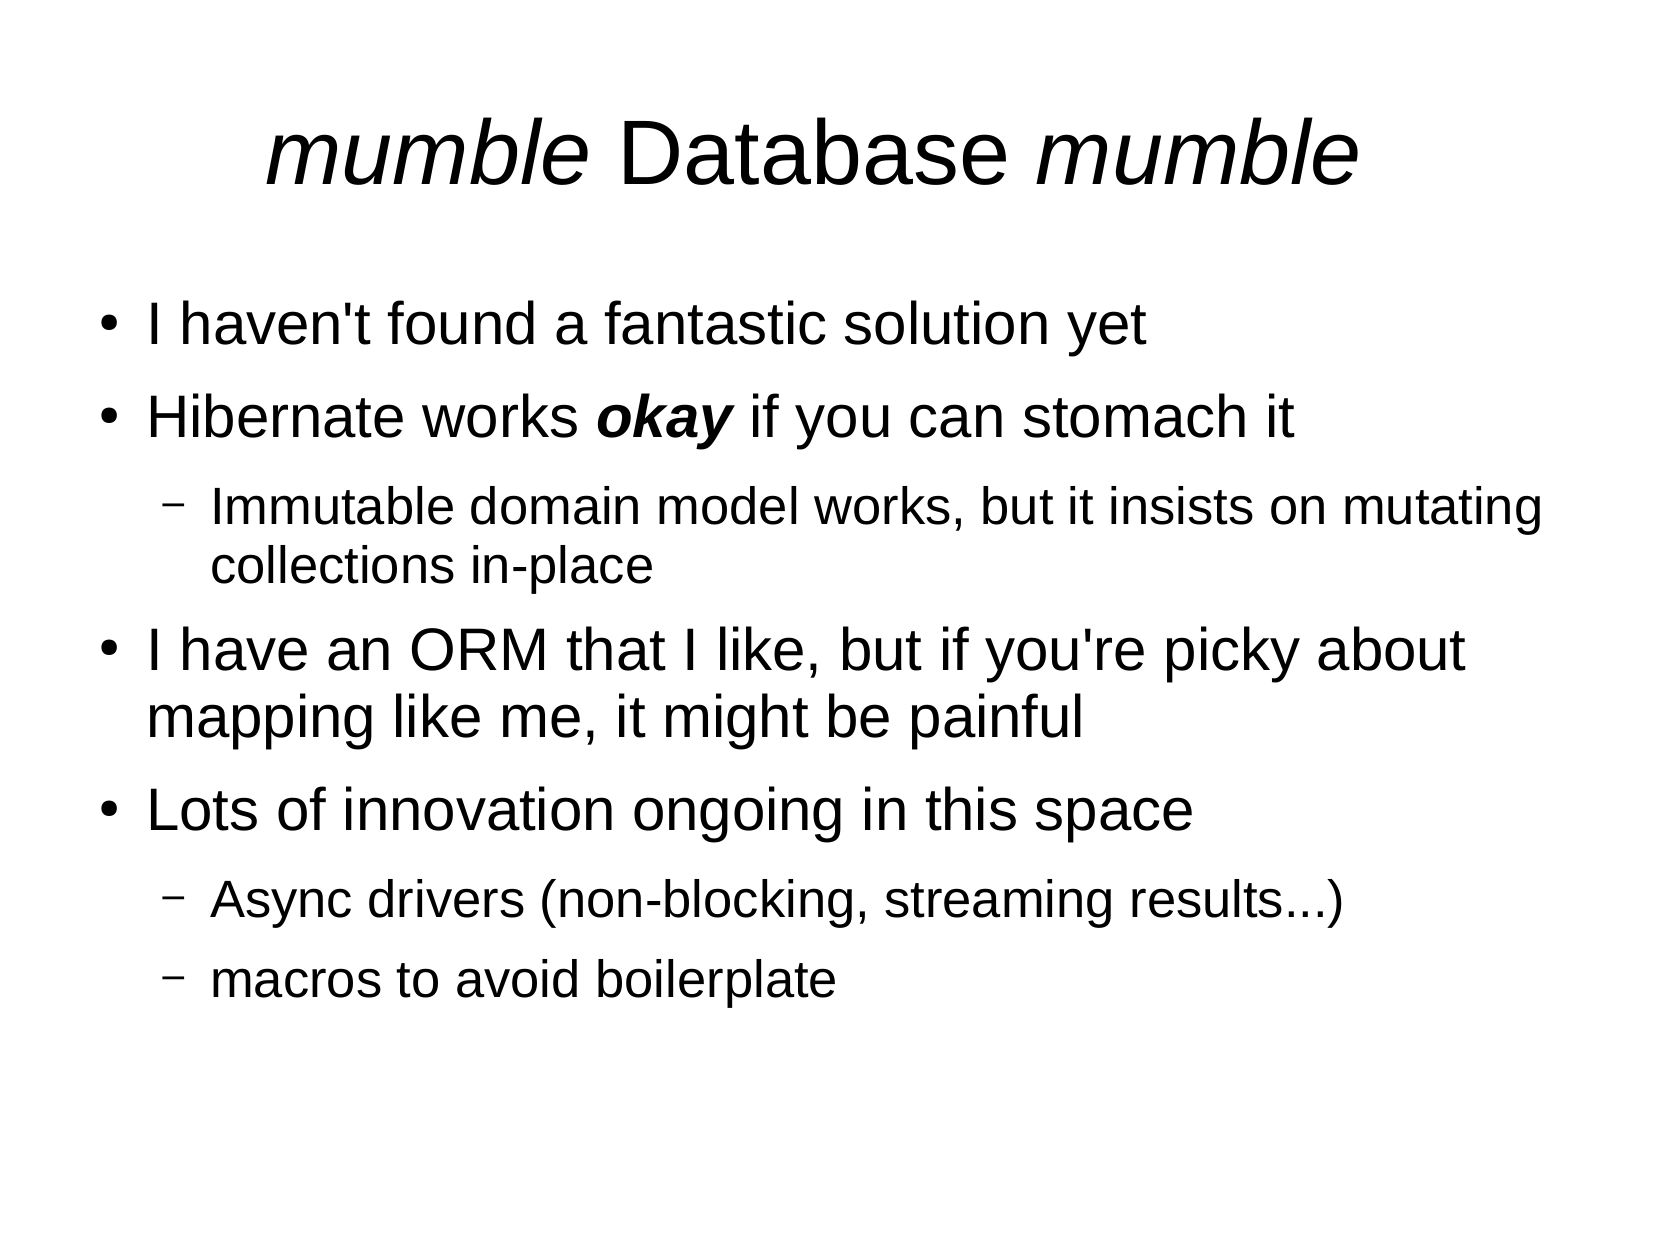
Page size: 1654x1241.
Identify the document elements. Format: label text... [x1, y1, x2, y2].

title mumble Database mumble [82, 49, 1571, 257]
list I haven't found a fantastic solution yet Hibernate works okay if you can stomach it Immutable domain model works, but it insists on mutating collections in-place I have an ORM that I like, but if you're picky about mapping like me, it might be painful Lots of innovation ongoing in this space Async drivers (non-blocking, streaming results...) macros to avoid boilerplate [82, 290, 1571, 1010]
